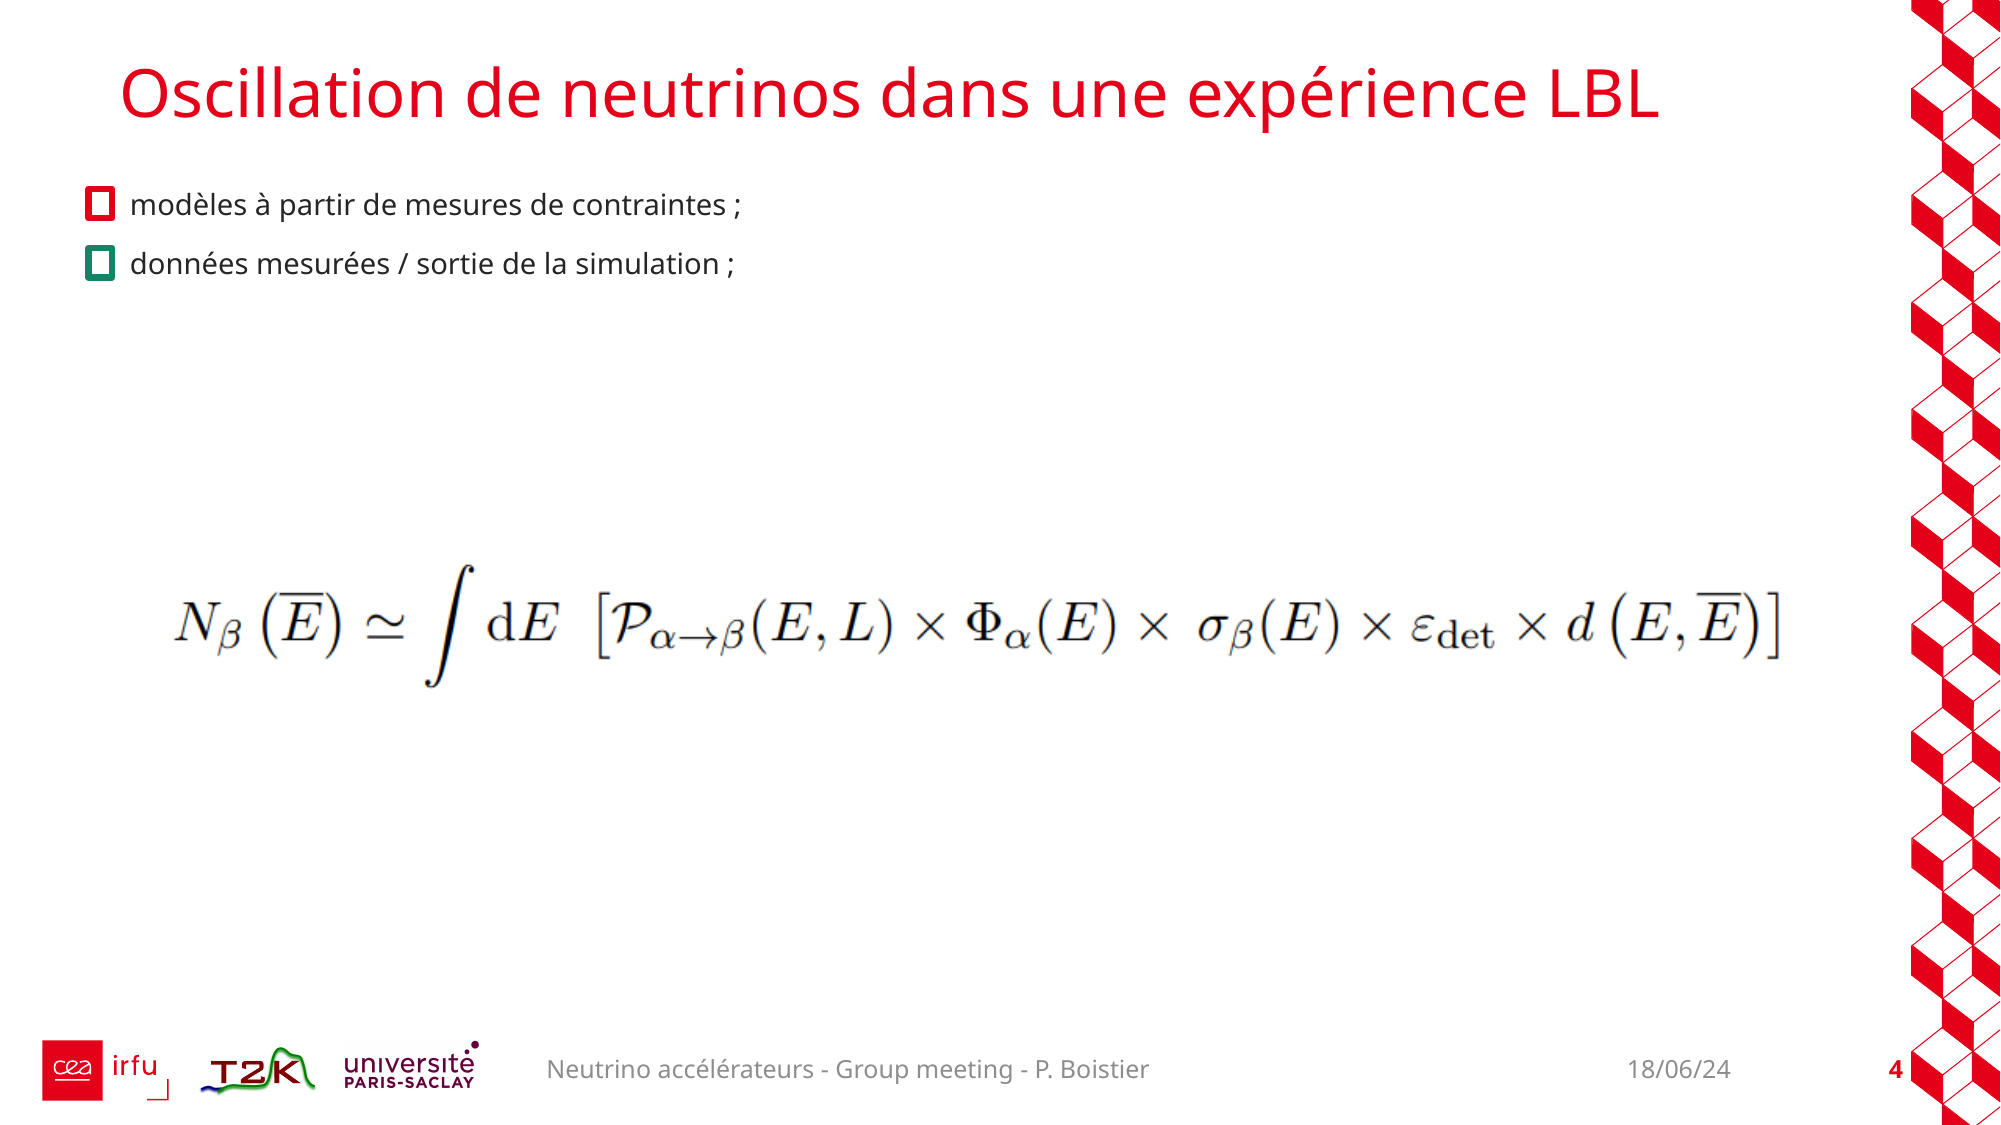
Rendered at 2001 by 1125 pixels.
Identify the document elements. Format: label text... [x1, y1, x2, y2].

picture [344, 1040, 479, 1089]
picture [166, 554, 1790, 697]
list données mesurées / sortie de la simulation ; [129, 243, 969, 302]
list modèles à partir de mesures de contraintes ; [129, 178, 1004, 243]
picture [196, 1040, 318, 1101]
title Oscillation de neutrinos dans une expérience LBL [119, 52, 1881, 196]
